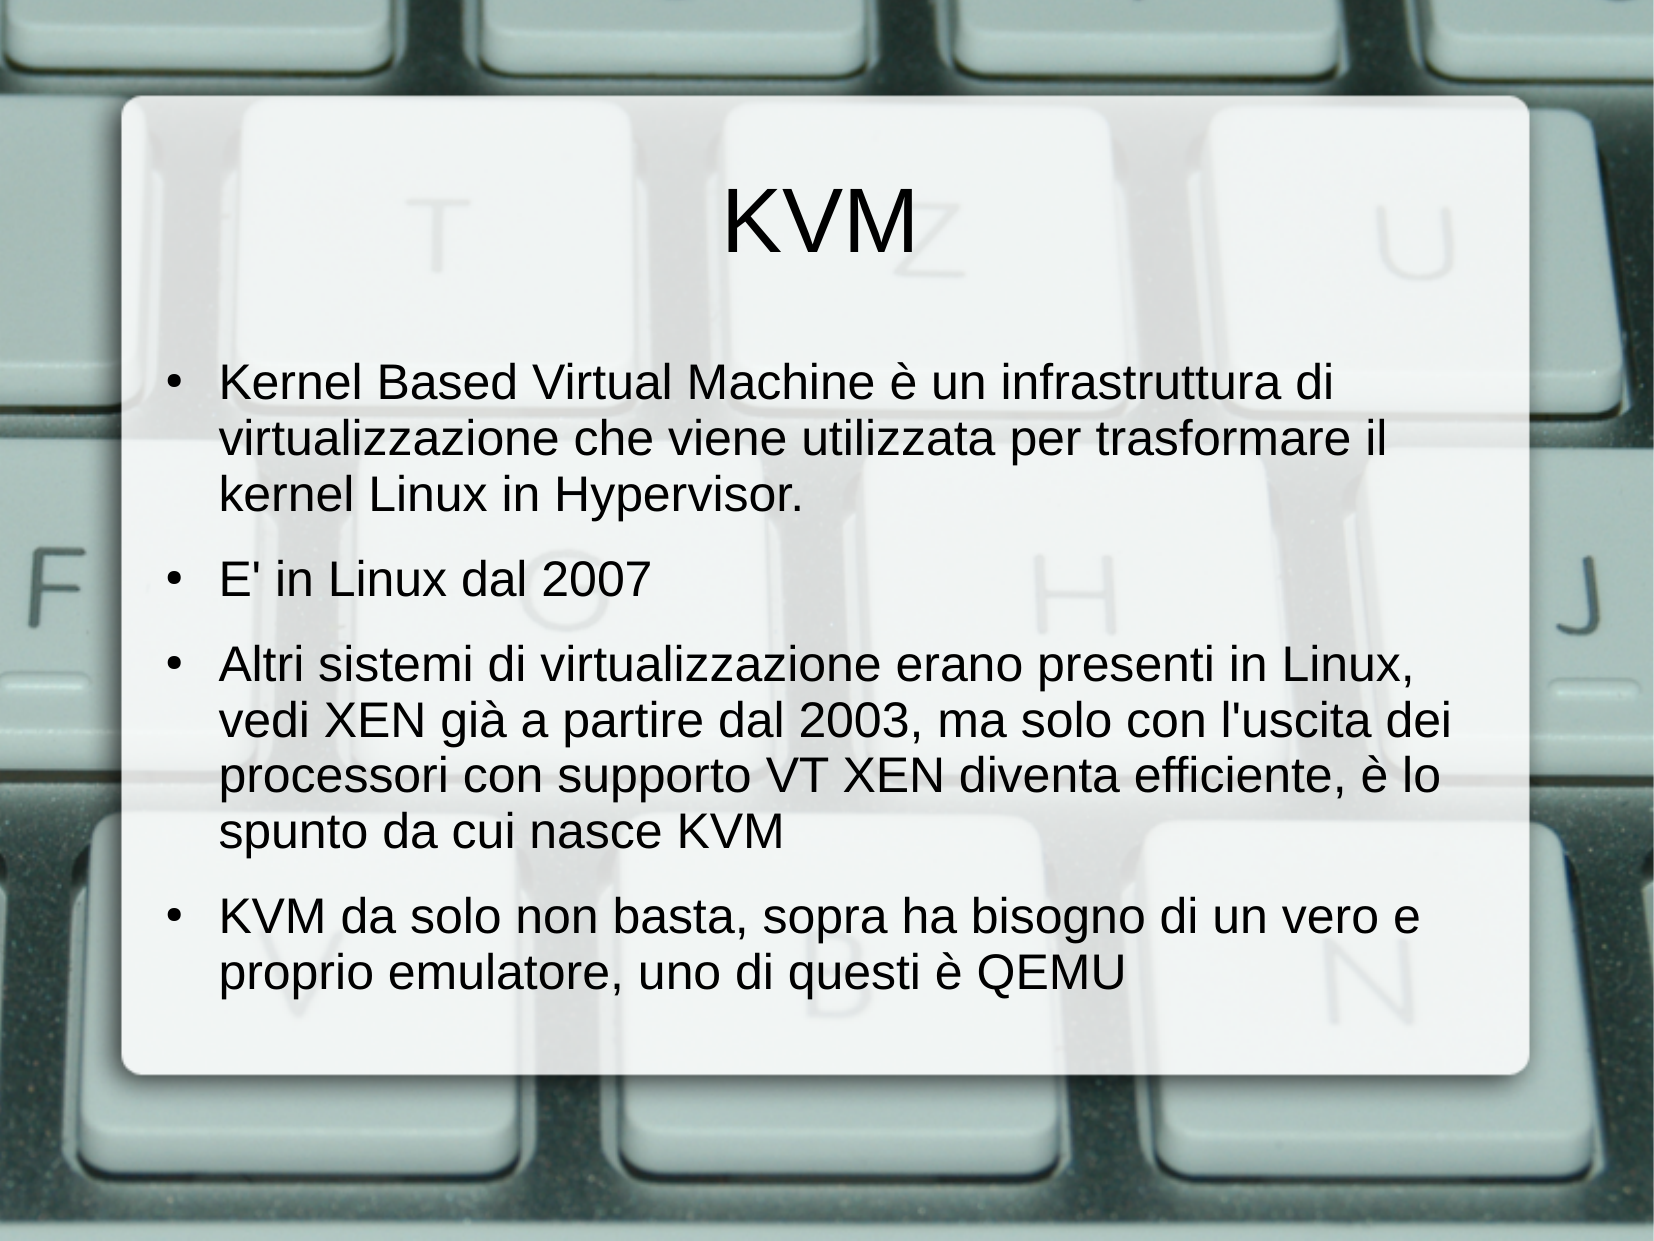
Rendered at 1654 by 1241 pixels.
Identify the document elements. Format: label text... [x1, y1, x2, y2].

picture [0, 0, 1654, 1241]
title KVM [135, 117, 1506, 325]
list Kernel Based Virtual Machine è un infrastruttura di virtualizzazione che viene utilizzata per trasformare il kernel Linux in Hypervisor. E' in Linux dal 2007 Altri sistemi di virtualizzazione erano presenti in Linux, vedi XEN già a partire dal 2003, ma solo con l'uscita dei processori con supporto VT XEN diventa efficiente, è lo spunto da cui nasce KVM KVM da solo non basta, sopra ha bisogno di un vero e proprio emulatore, uno di questi è QEMU [147, 354, 1506, 1074]
